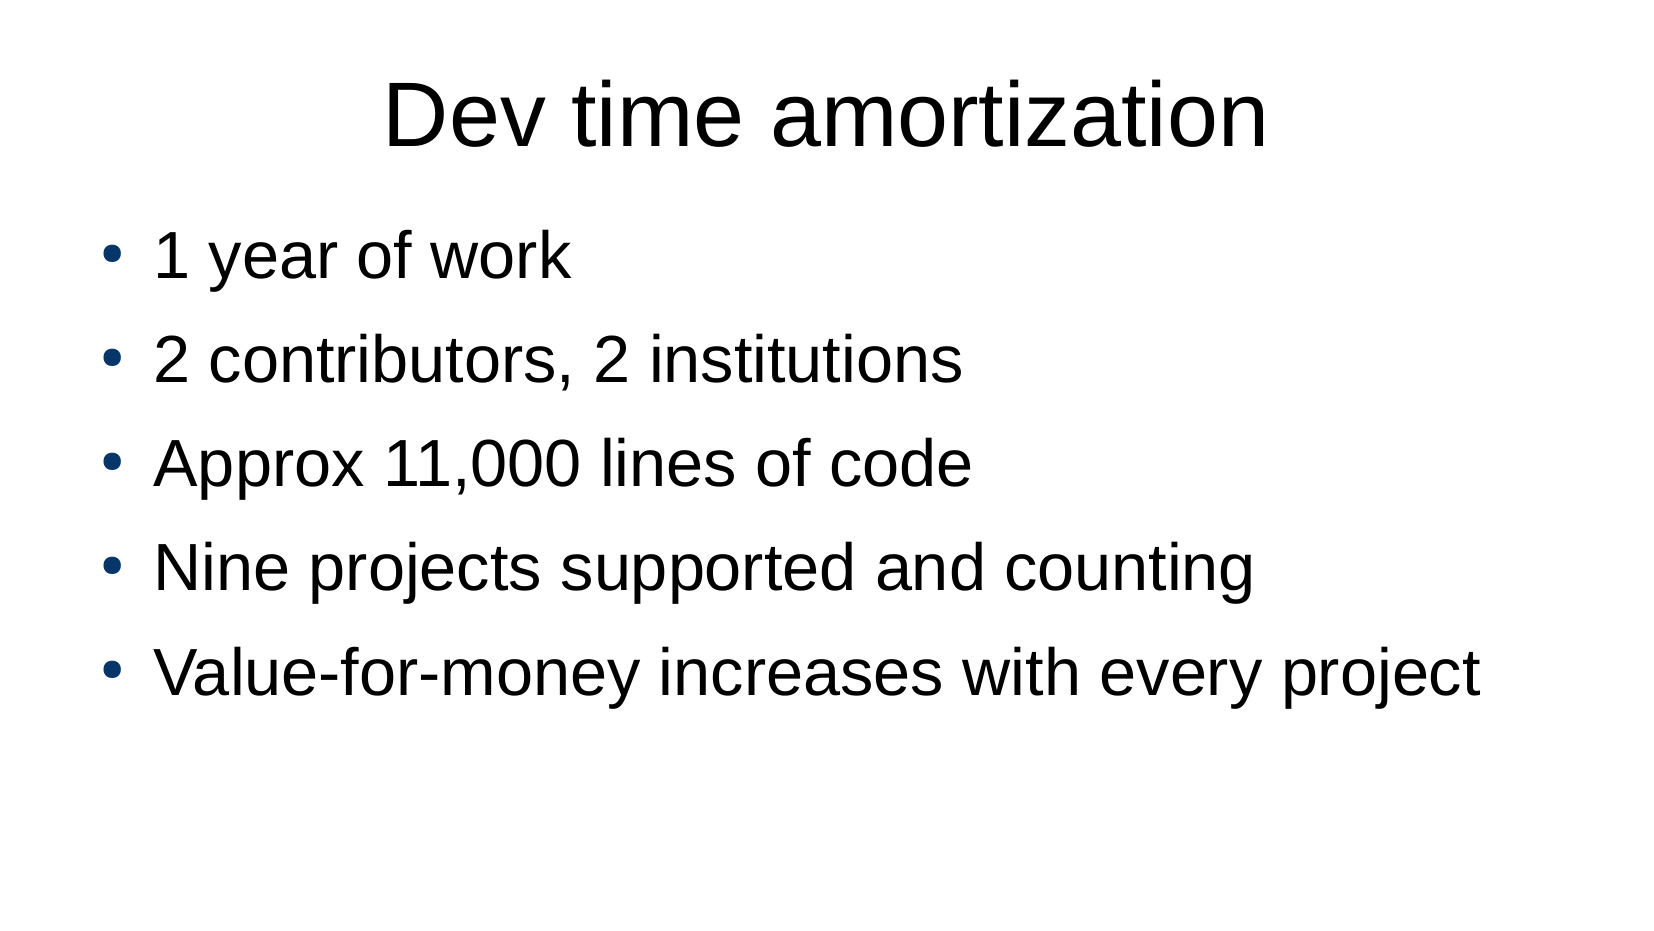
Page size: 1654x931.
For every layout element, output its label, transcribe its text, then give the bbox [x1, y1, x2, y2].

list 1 year of work 2 contributors, 2 institutions Approx 11,000 lines of code Nine projects supported and counting Value-for-money increases with every project [82, 217, 1571, 758]
title Dev time amortization [82, 37, 1571, 193]
